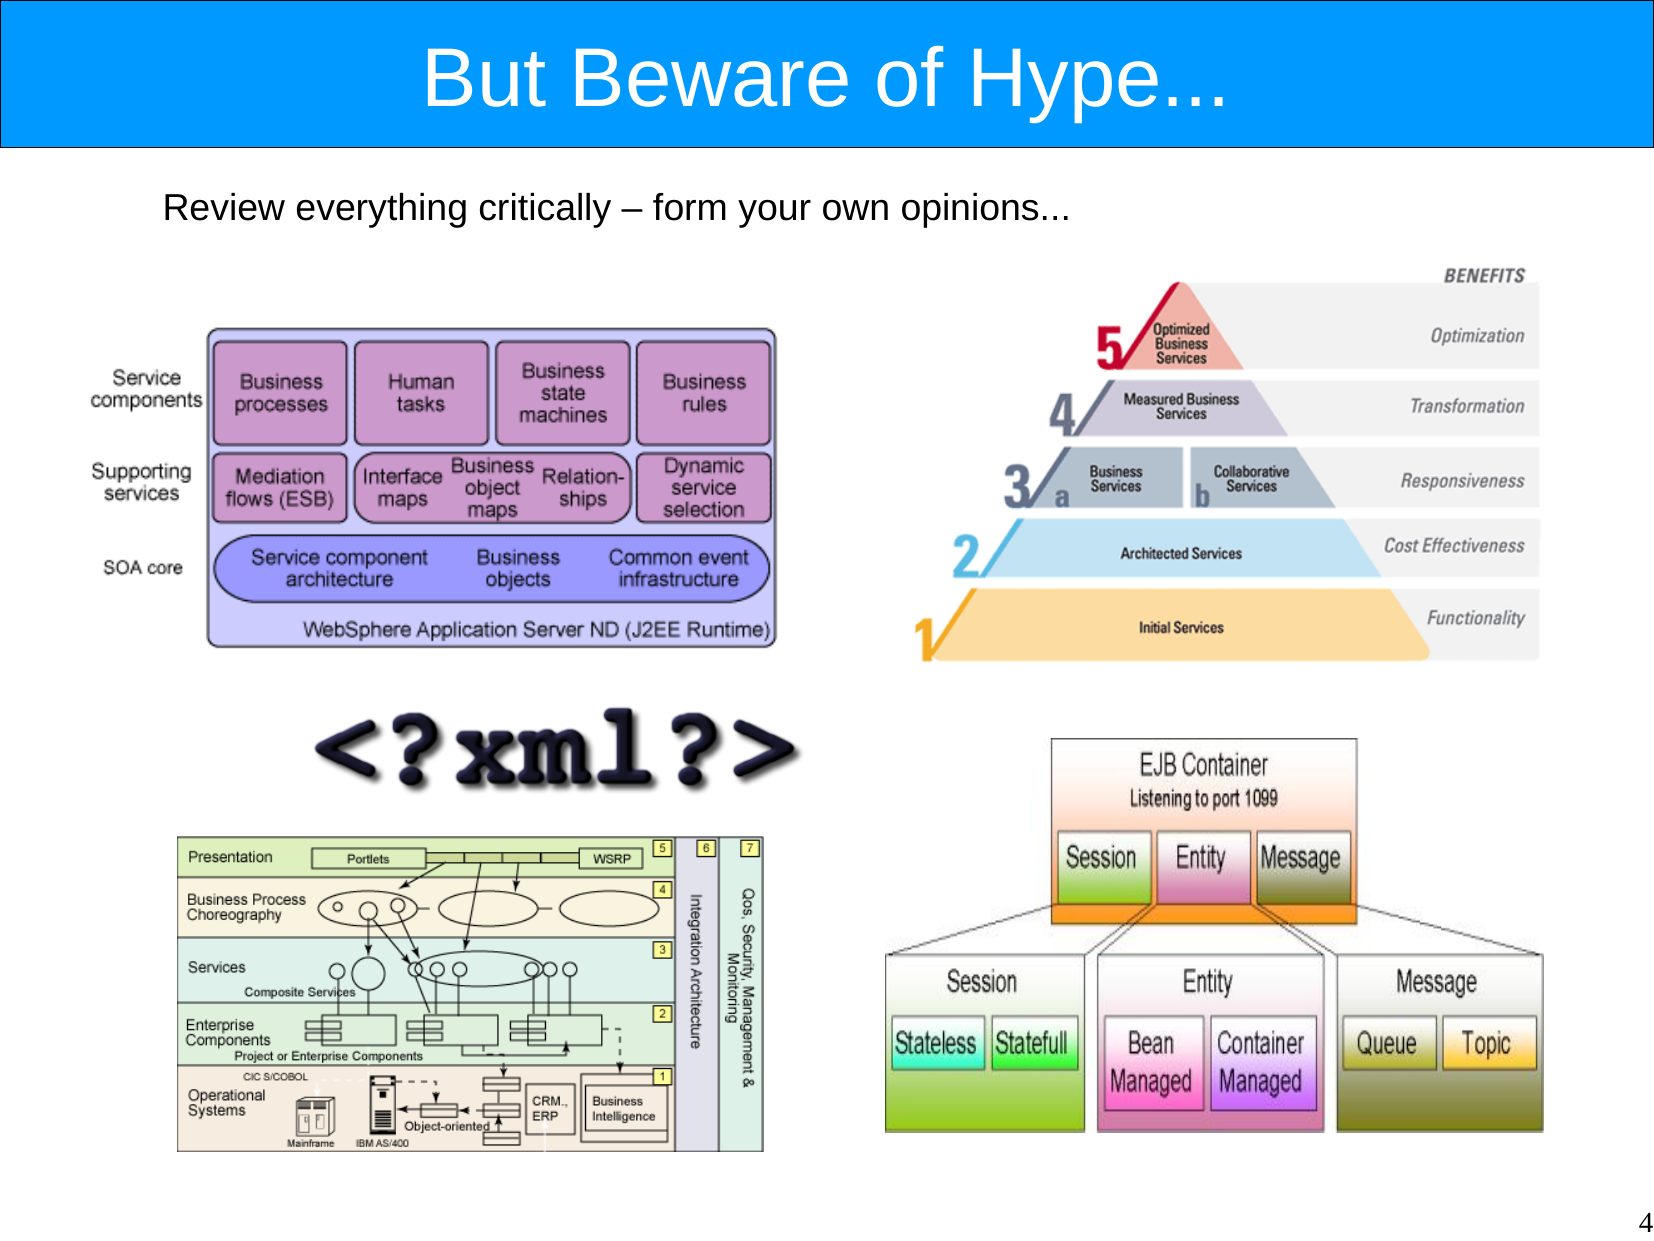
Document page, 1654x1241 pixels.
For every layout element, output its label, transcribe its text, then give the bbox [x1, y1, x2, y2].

picture [885, 738, 1544, 1133]
title But Beware of Hype... [82, 21, 1571, 135]
text_box Review everything critically – form your own opinions... [147, 179, 1084, 237]
picture [88, 323, 827, 1152]
picture [915, 265, 1541, 662]
